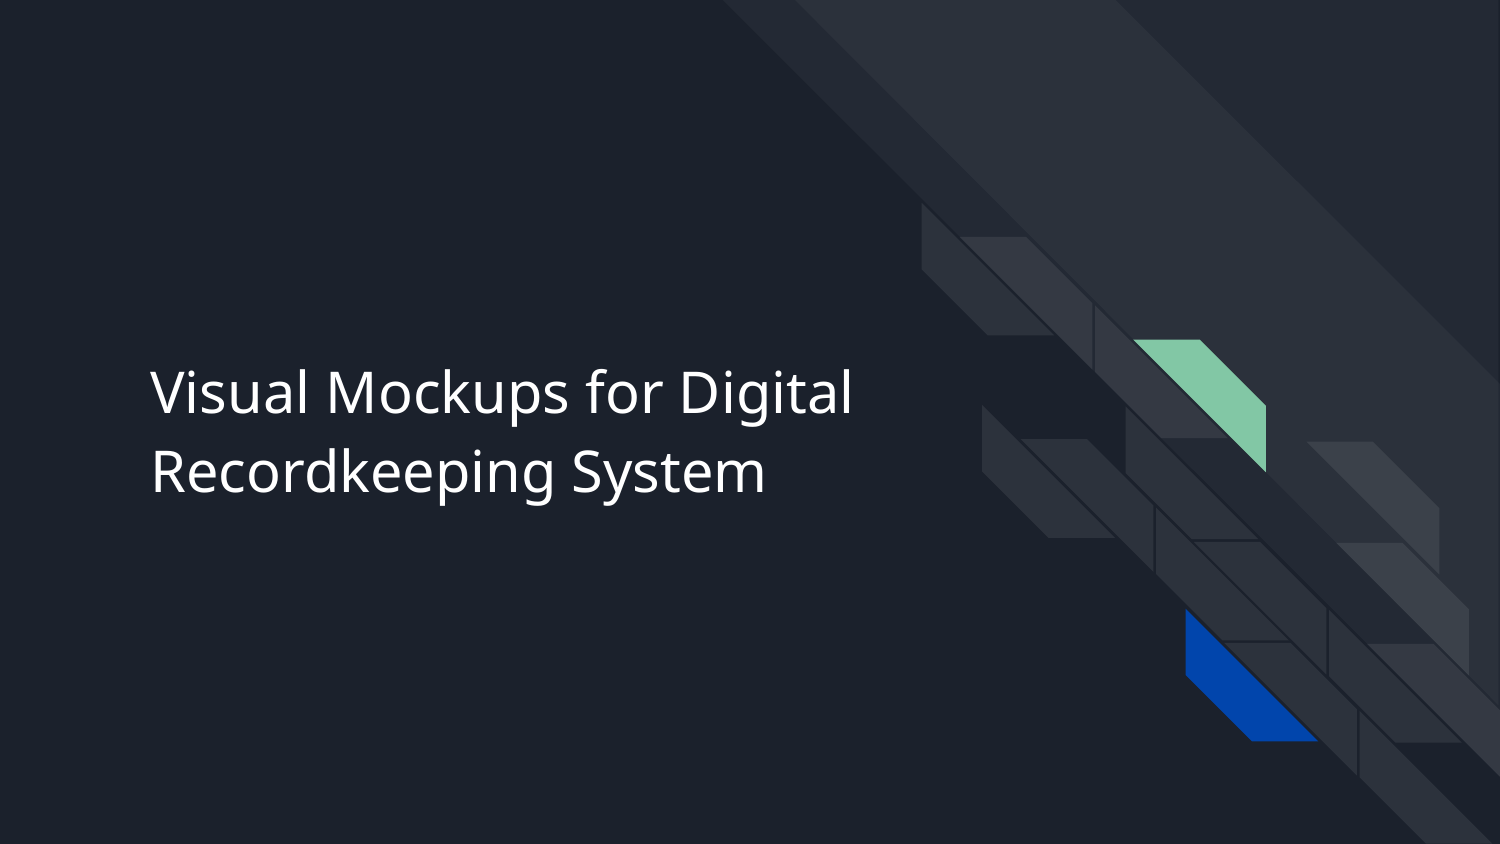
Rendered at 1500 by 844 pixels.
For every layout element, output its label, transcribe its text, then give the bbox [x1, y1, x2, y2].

title Visual Mockups for Digital Recordkeeping System [135, 336, 888, 526]
